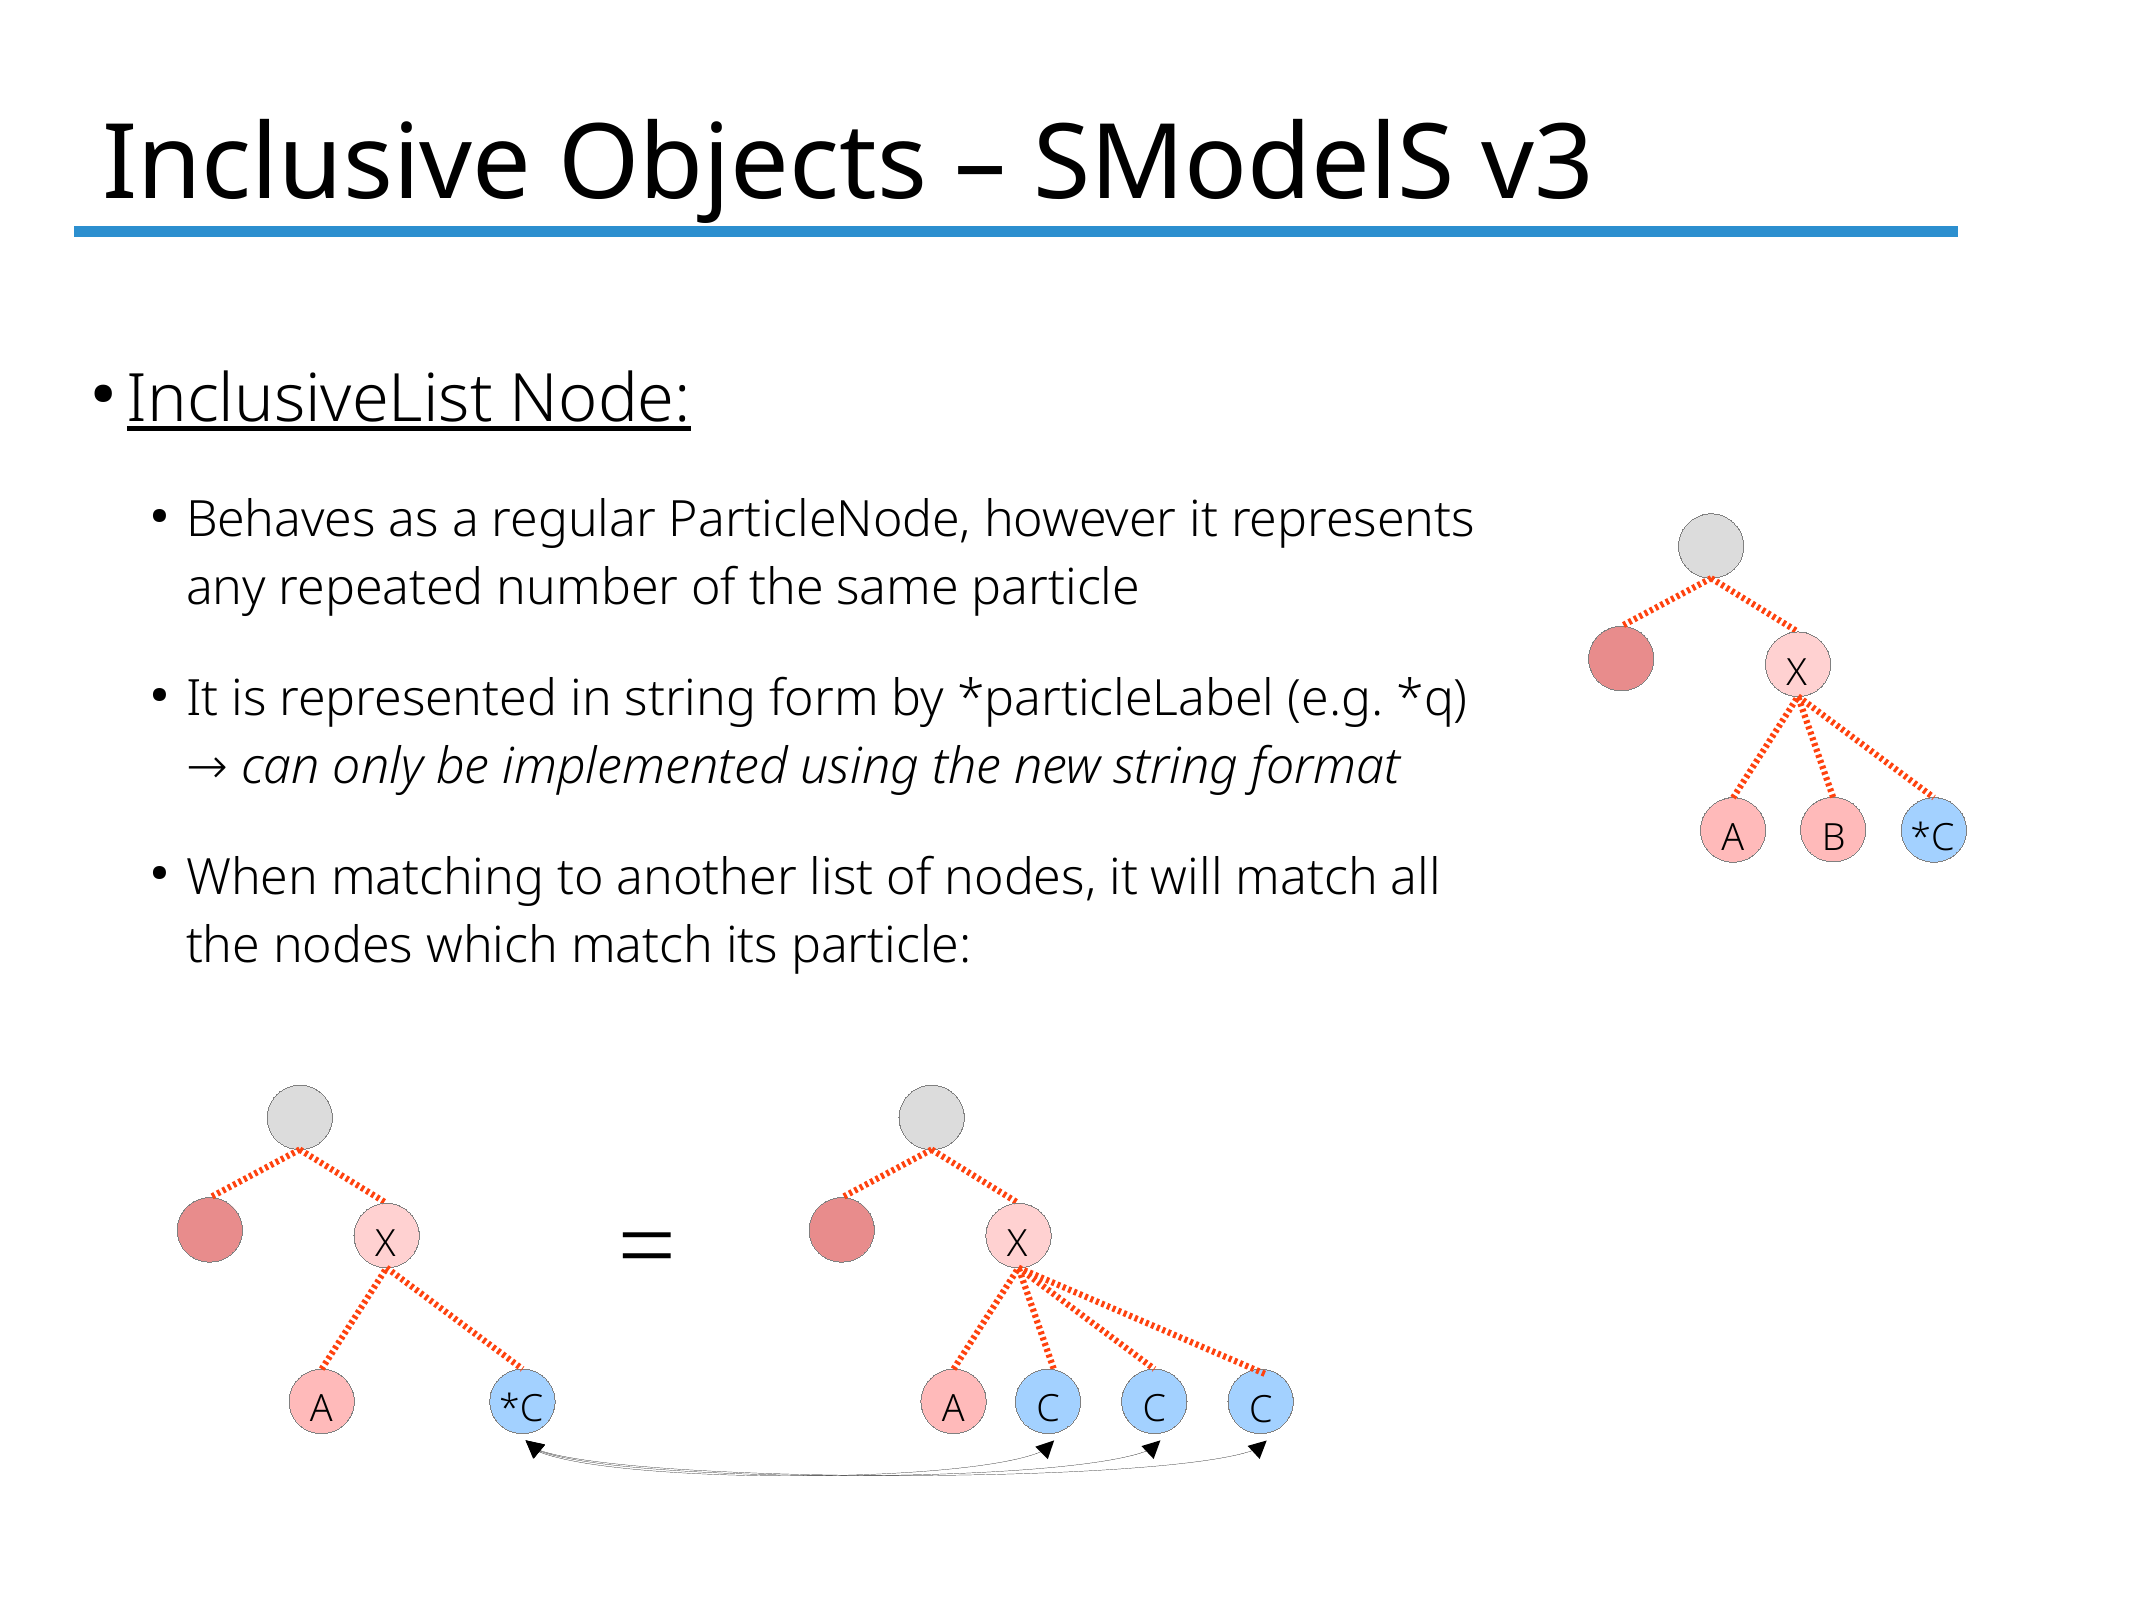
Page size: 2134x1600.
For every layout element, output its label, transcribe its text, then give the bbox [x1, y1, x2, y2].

text_box [920, 1382, 927, 1420]
text_box [1048, 1221, 1052, 1250]
text_box Inclusive Objects – SModelS v3 [78, 70, 1620, 243]
text_box [1121, 1382, 1128, 1421]
text_box = [602, 1163, 720, 1306]
text_box X [992, 1209, 1048, 1268]
text_box [1700, 812, 1706, 848]
text_box C [1234, 1374, 1300, 1434]
text_box [1814, 797, 1852, 803]
text_box [1015, 1383, 1021, 1420]
text_box [177, 1197, 243, 1263]
text_box [1264, 1369, 1278, 1374]
text_box [1030, 1369, 1066, 1374]
text_box *C [1895, 803, 1979, 906]
text_box [416, 1221, 420, 1250]
text_box [505, 1369, 540, 1374]
text_box A [927, 1374, 983, 1433]
text_box [1780, 631, 1816, 637]
text_box [351, 1387, 355, 1416]
text_box [985, 1216, 992, 1255]
text_box [1227, 1382, 1234, 1420]
text_box [1678, 513, 1744, 578]
text_box [936, 1369, 971, 1374]
text_box [1588, 626, 1654, 691]
text_box A [1706, 803, 1763, 862]
text_box [1137, 1369, 1172, 1374]
text_box [353, 1216, 360, 1255]
text_box [1000, 1203, 1038, 1209]
text_box [289, 1382, 295, 1420]
text_box [1765, 646, 1771, 683]
text_box *C [484, 1374, 567, 1434]
text_box X [1771, 637, 1828, 697]
text_box [983, 1387, 987, 1416]
text_box [304, 1369, 339, 1374]
text_box [1243, 1369, 1256, 1374]
text_box [898, 1085, 965, 1150]
text_box X [360, 1209, 416, 1268]
text_box [267, 1085, 333, 1150]
text_box [368, 1203, 406, 1209]
text_box C [1021, 1374, 1087, 1434]
text_box [809, 1197, 875, 1263]
text_box InclusiveList Node: Behaves as a regular ParticleNode, however it represents any repeated number of the same particle It is represented in string form by *particleLabel (e.g. *q) → can only be implemented using the new string format When matching to another list of nodes, it will match all the nodes which match its particle: [76, 342, 1512, 1054]
text_box B [1807, 803, 1863, 862]
text_box [1916, 797, 1952, 803]
text_box [1800, 810, 1807, 849]
text_box [1715, 797, 1751, 803]
text_box C [1128, 1374, 1193, 1434]
text_box A [295, 1374, 351, 1433]
